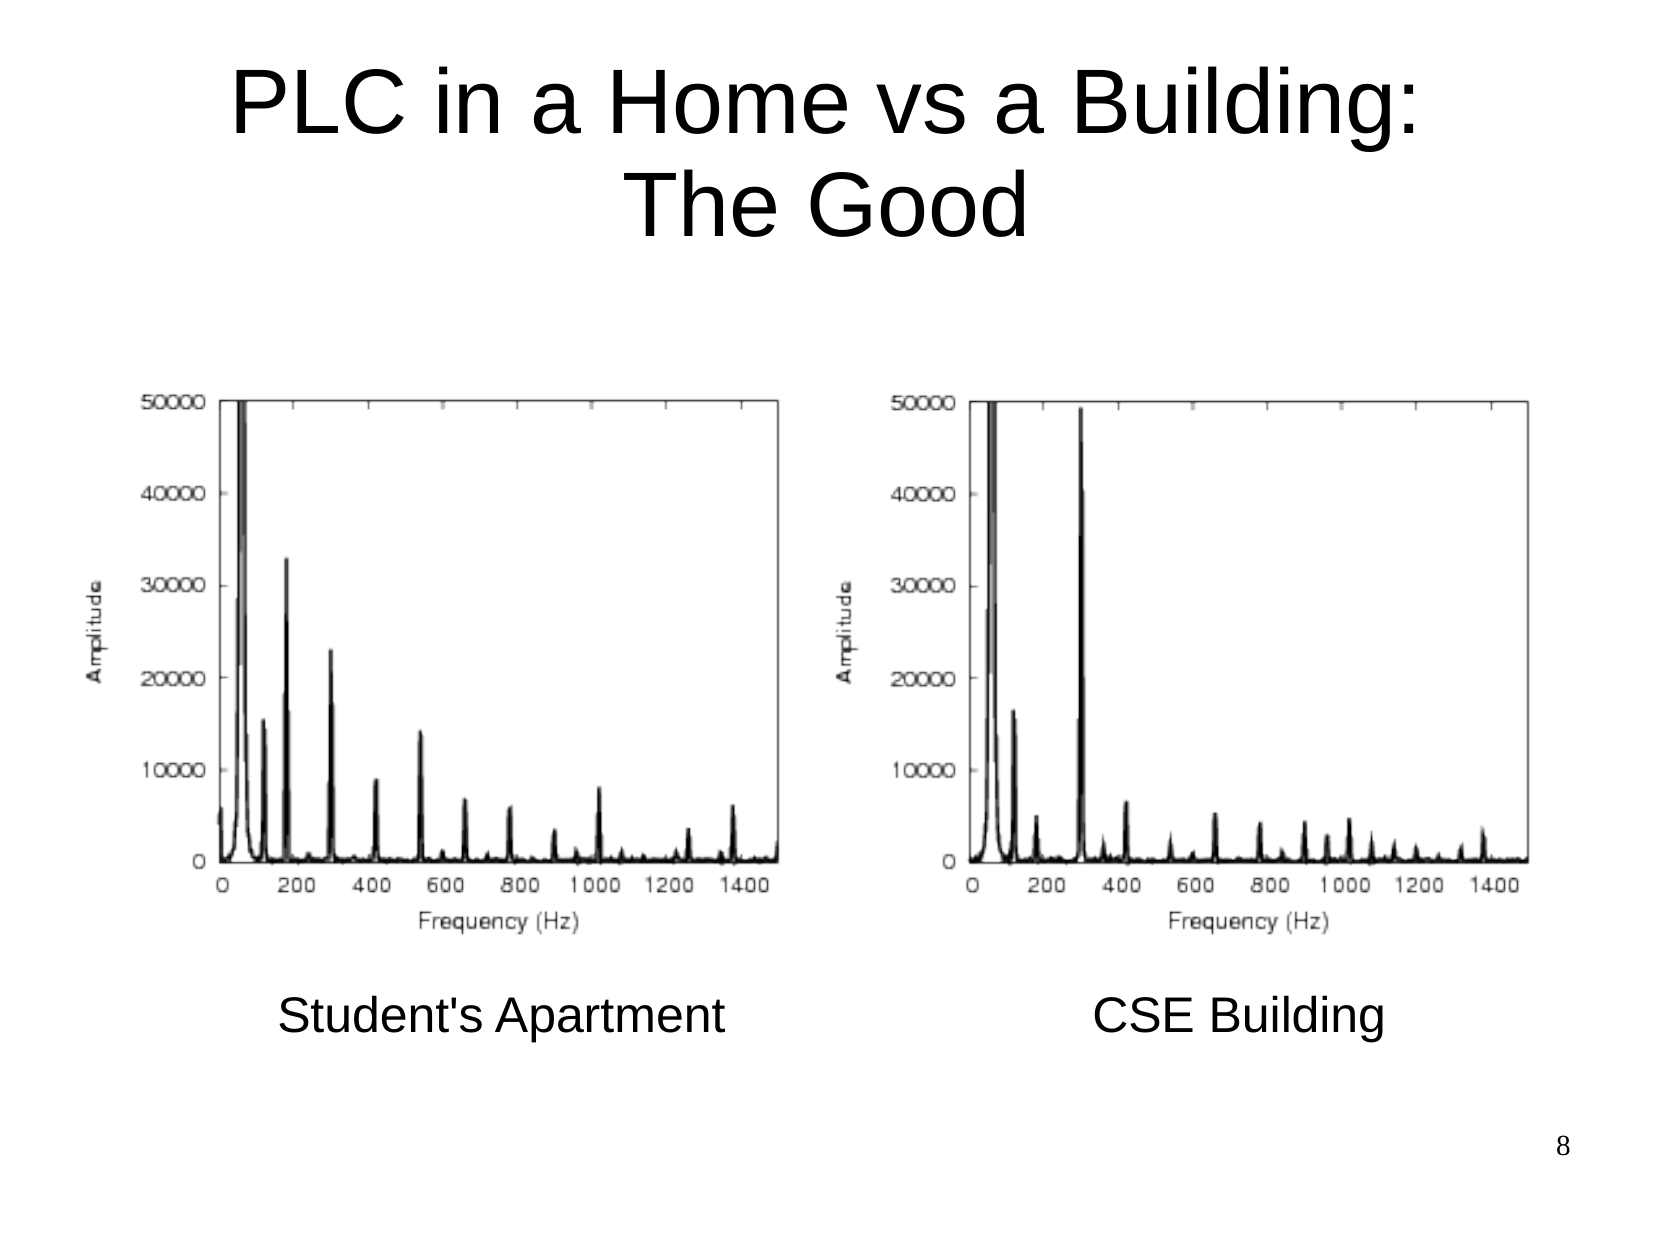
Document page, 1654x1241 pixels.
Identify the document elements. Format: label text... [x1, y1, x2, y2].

title PLC in a Home vs a Building: The Good [82, 50, 1571, 256]
text_box CSE Building [1077, 979, 1401, 1051]
picture [63, 374, 1564, 938]
text_box Student's Apartment [262, 979, 741, 1051]
